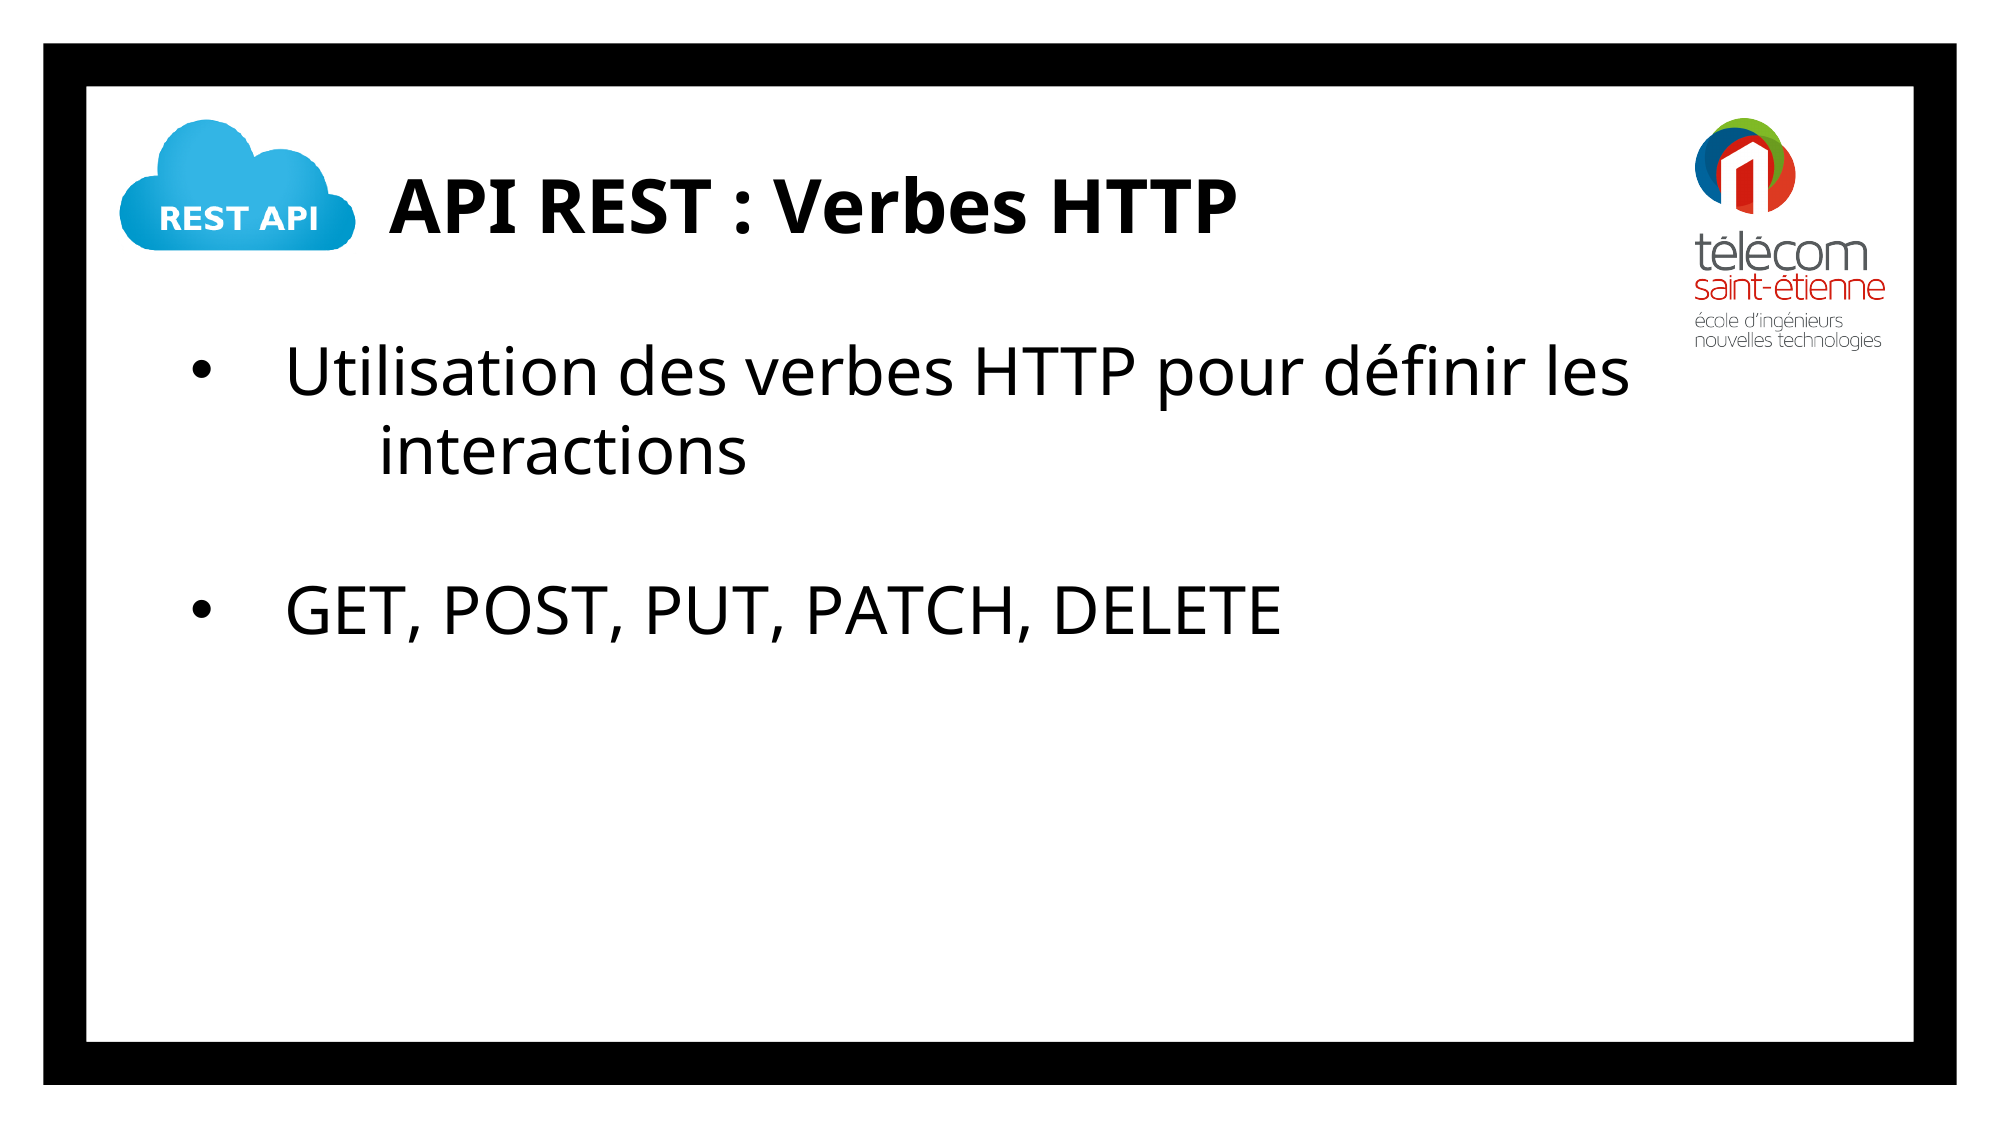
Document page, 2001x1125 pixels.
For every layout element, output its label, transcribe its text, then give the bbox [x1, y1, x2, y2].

title API REST : Verbes HTTP [369, 138, 1695, 304]
picture [1695, 118, 1885, 351]
text_box Utilisation des verbes HTTP pour définir les interactions GET, POST, PUT, PATCH, DELETE [175, 320, 1881, 841]
picture [117, 118, 357, 254]
